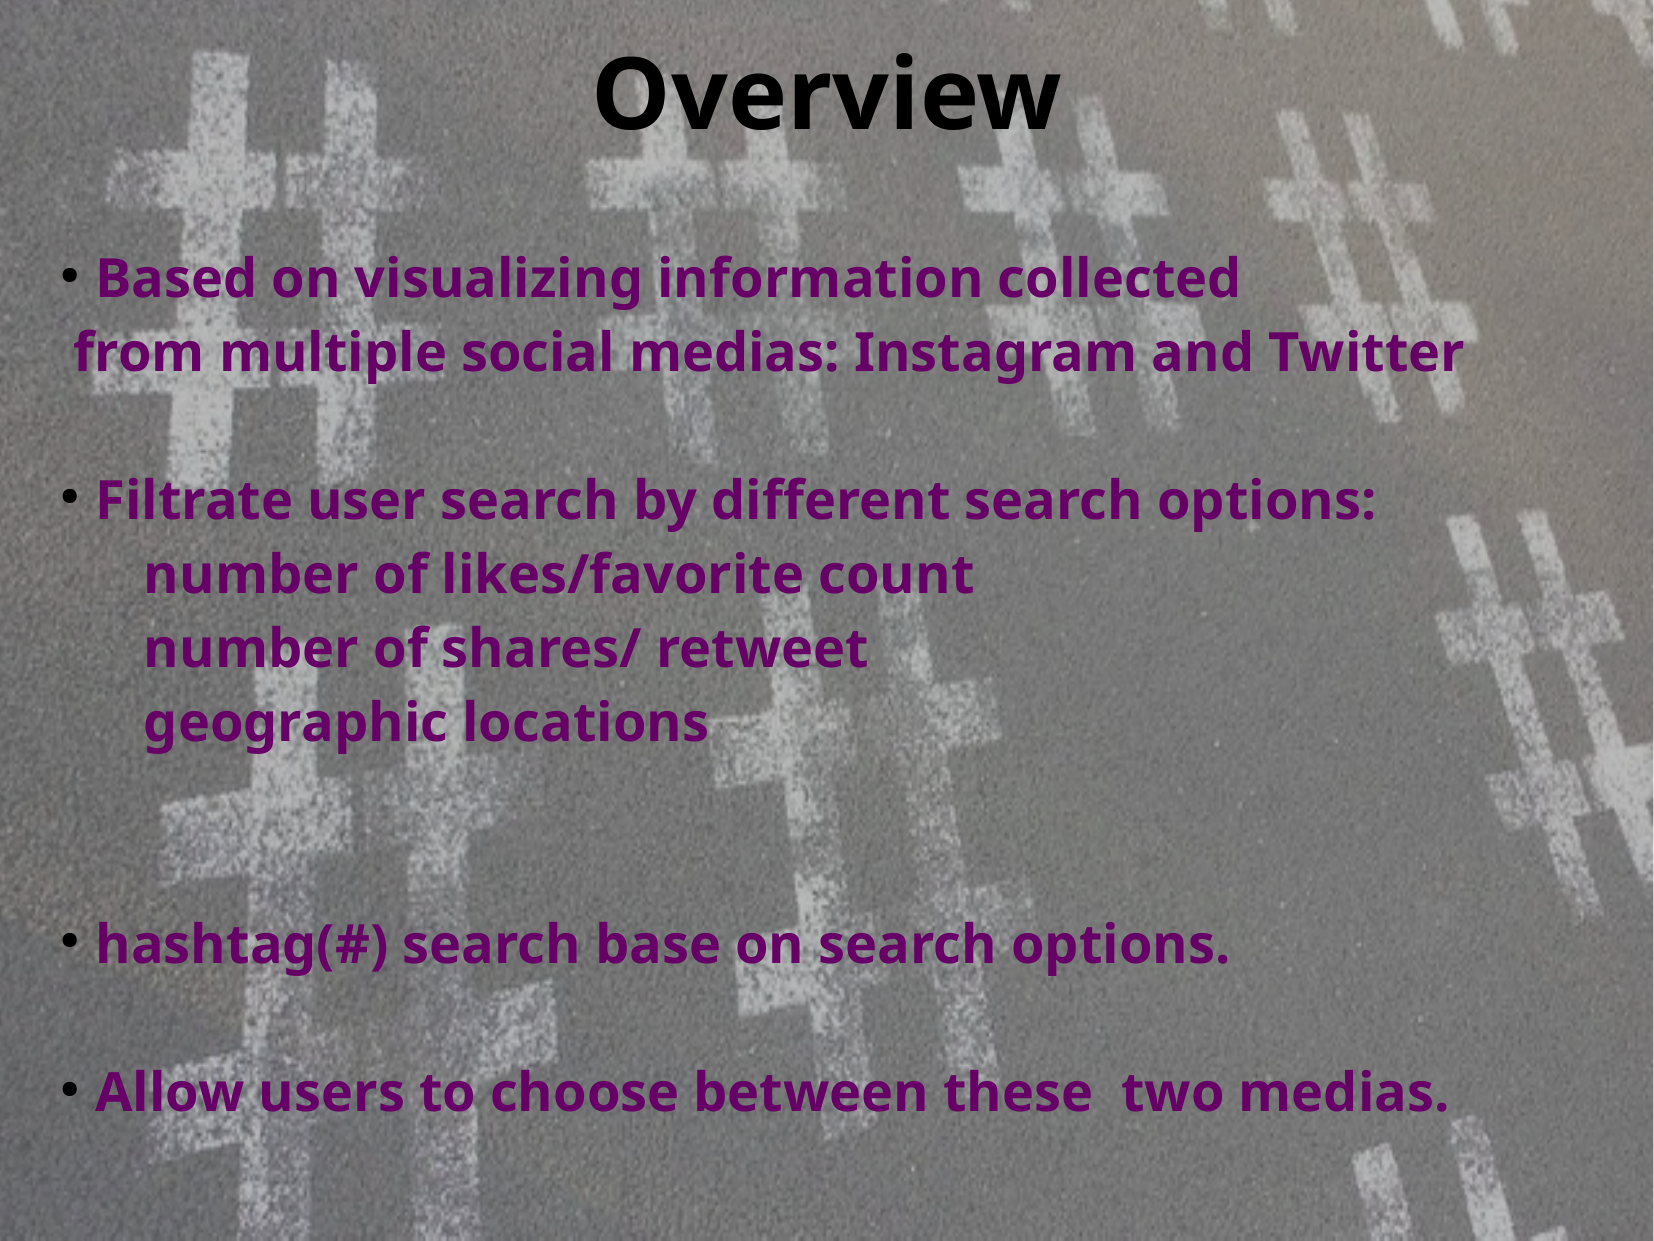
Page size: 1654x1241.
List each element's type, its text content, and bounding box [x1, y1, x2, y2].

picture [0, 0, 1654, 1241]
subtitle Based on visualizing information collected from multiple social medias: Instagram and Twitter Filtrate user search by different search options: number of likes/favorite count number of shares/ retweet geographic locations hashtag(#) search base on search options. Allow users to choose between these two medias. [60, 166, 1621, 1201]
title Overview [169, 8, 1486, 166]
